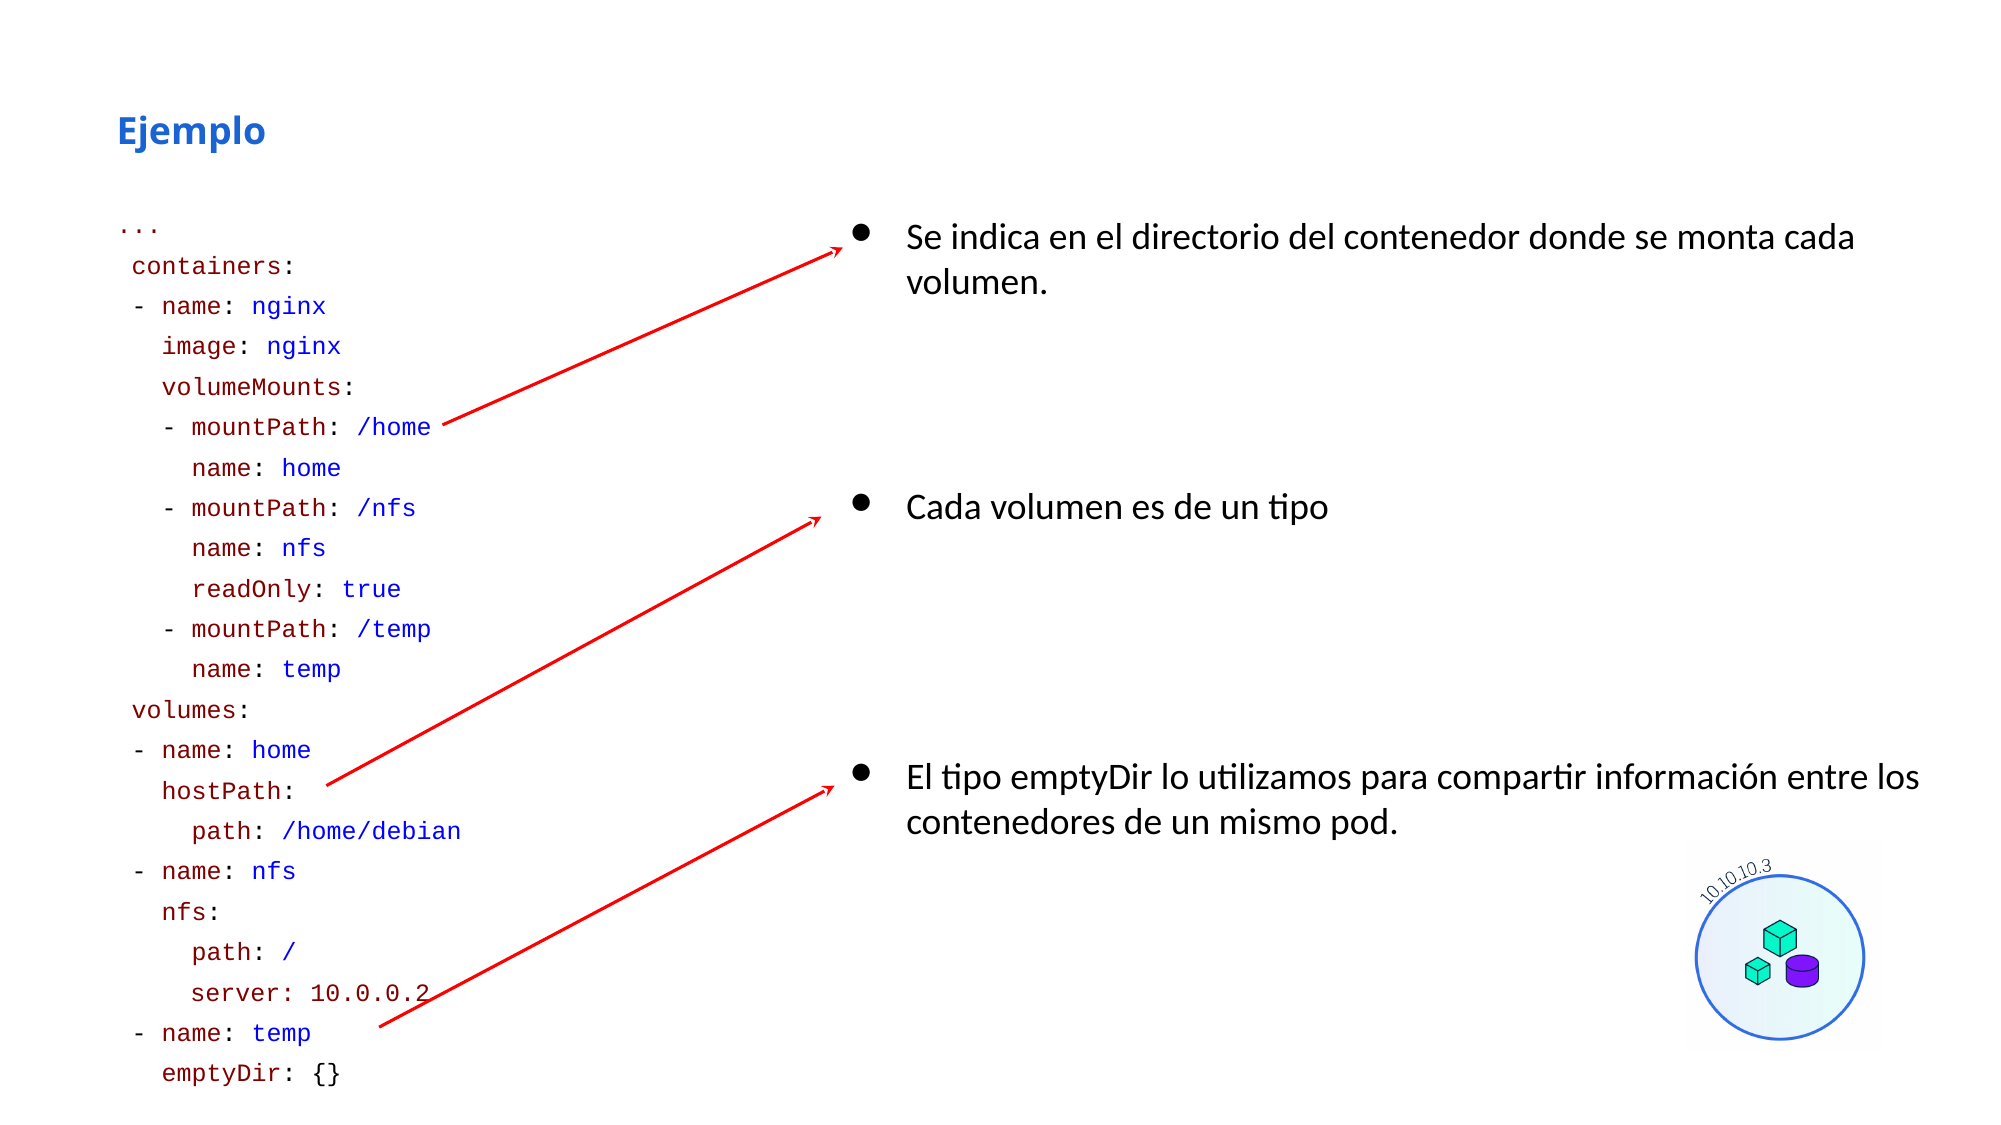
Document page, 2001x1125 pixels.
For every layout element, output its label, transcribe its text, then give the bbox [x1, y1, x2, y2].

picture [1685, 839, 1882, 1052]
text_box ... containers: - name: nginx image: nginx volumeMounts: - mountPath: /home name: home - mountPath: /nfs name: nfs readOnly: true - mountPath: /temp name: temp volumes: - name: home hostPath: path: /home/debian - name: nfs nfs: path: / server: 10.0.0.2 - name: temp emptyDir: {} [499, 262, 816, 403]
text_box Ejemplo [101, 100, 679, 160]
text_box Se indica en el directorio del contenedor donde se monta cada volumen. Cada volumen es de un tipo El tipo emptyDir lo utilizamos para compartir información entre los contenedores de un mismo pod. [816, 196, 1960, 1025]
text_box ... containers: - name: nginx image: nginx volumeMounts: - mountPath: /home name: home - mountPath: /nfs name: nfs readOnly: true - mountPath: /temp name: temp volumes: - name: home hostPath: path: /home/debian - name: nfs nfs: path: / server: 10.0.0.2 - name: temp emptyDir: {} [101, 190, 1977, 403]
